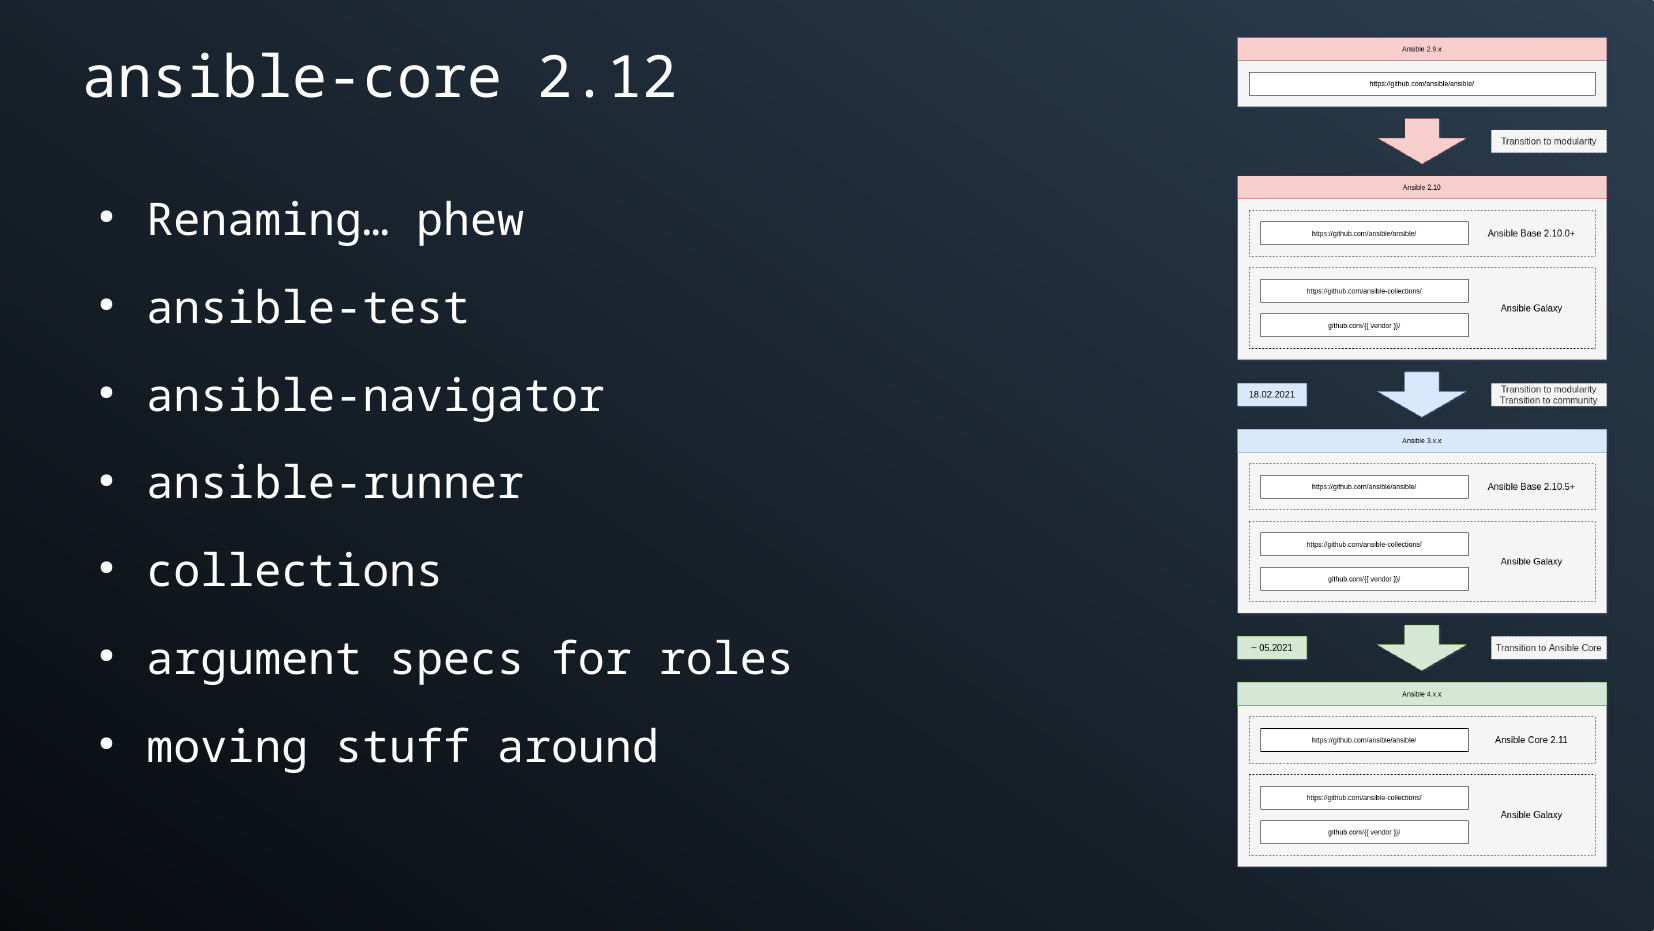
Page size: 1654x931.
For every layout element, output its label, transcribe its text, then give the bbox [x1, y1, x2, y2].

picture [1237, 37, 1613, 873]
title ansible-core 2.12 [82, 37, 1237, 113]
list Renaming… phew ansible-test ansible-navigator ansible-runner collections argument specs for roles moving stuff around [82, 187, 809, 826]
